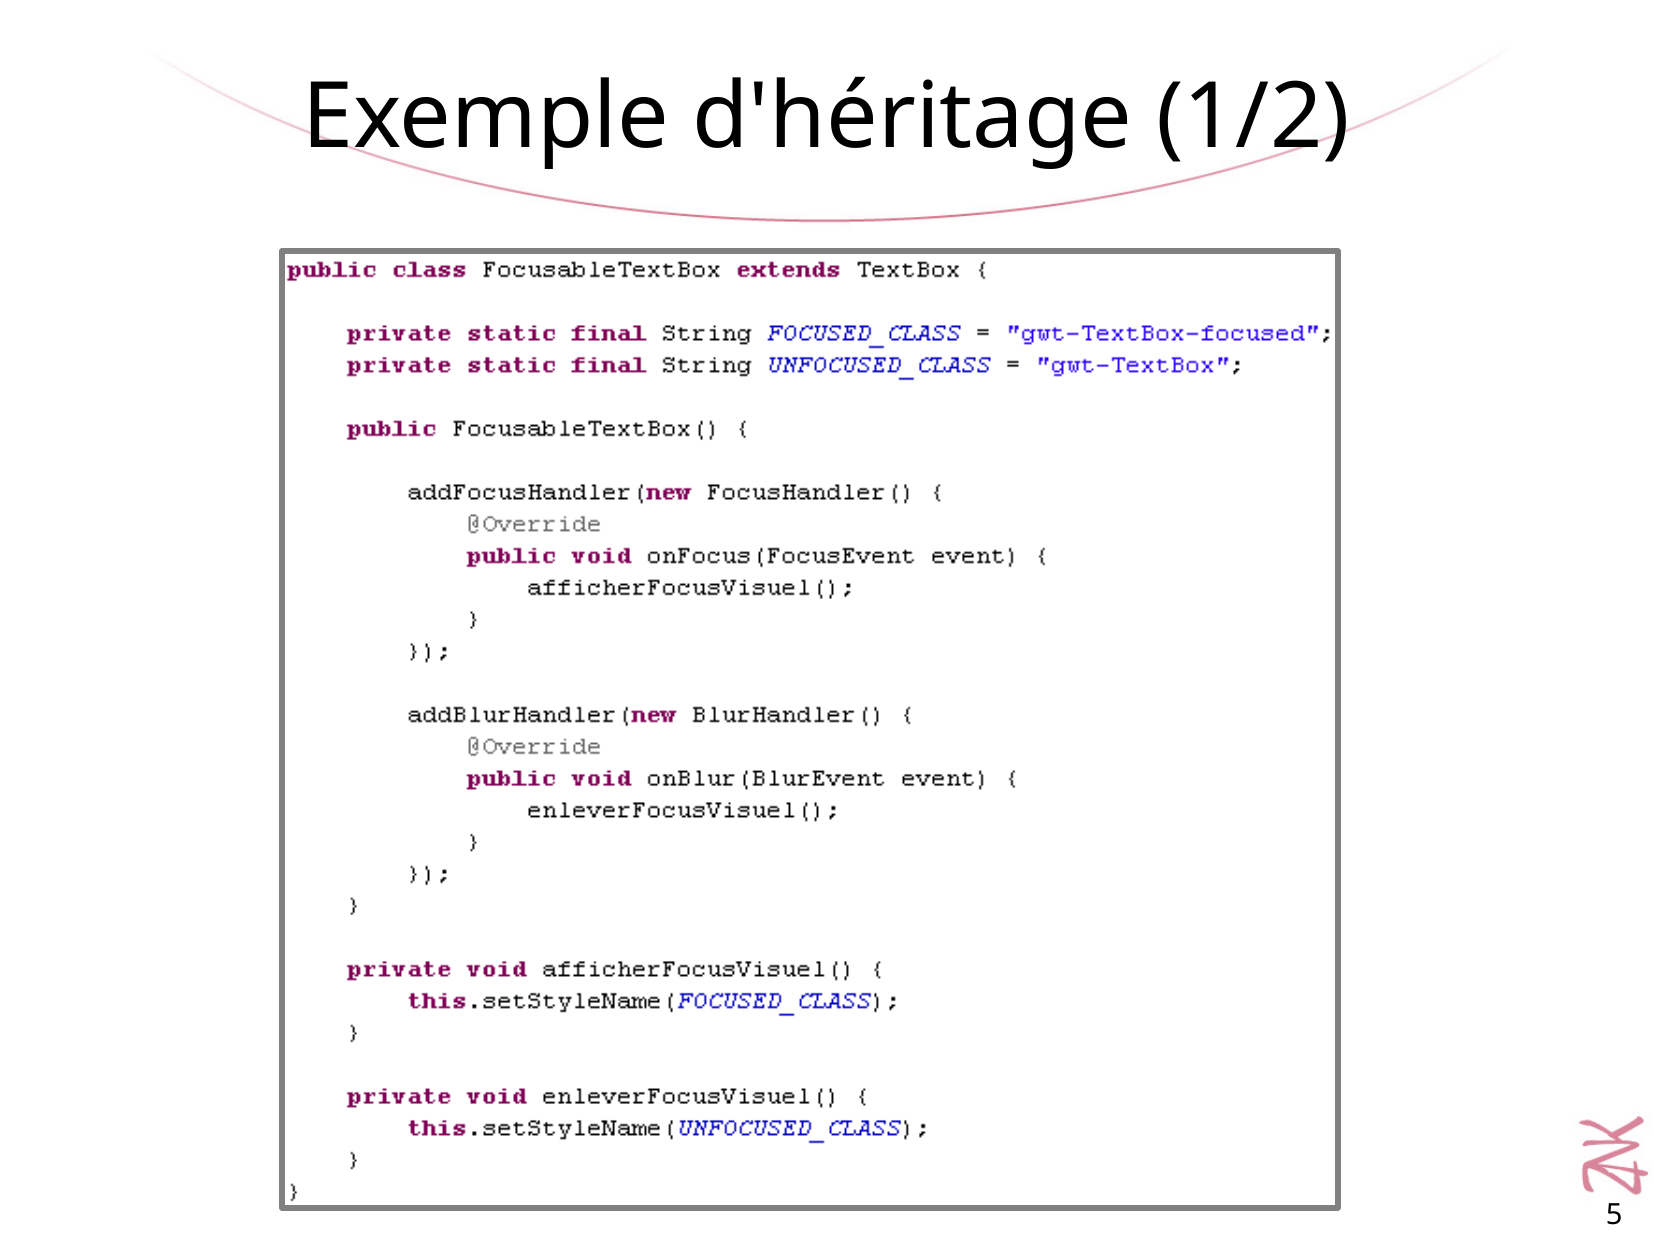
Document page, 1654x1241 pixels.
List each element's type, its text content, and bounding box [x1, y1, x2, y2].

title Exemple d'héritage (1/2) [82, 11, 1571, 213]
picture [4, 1, 1654, 1241]
